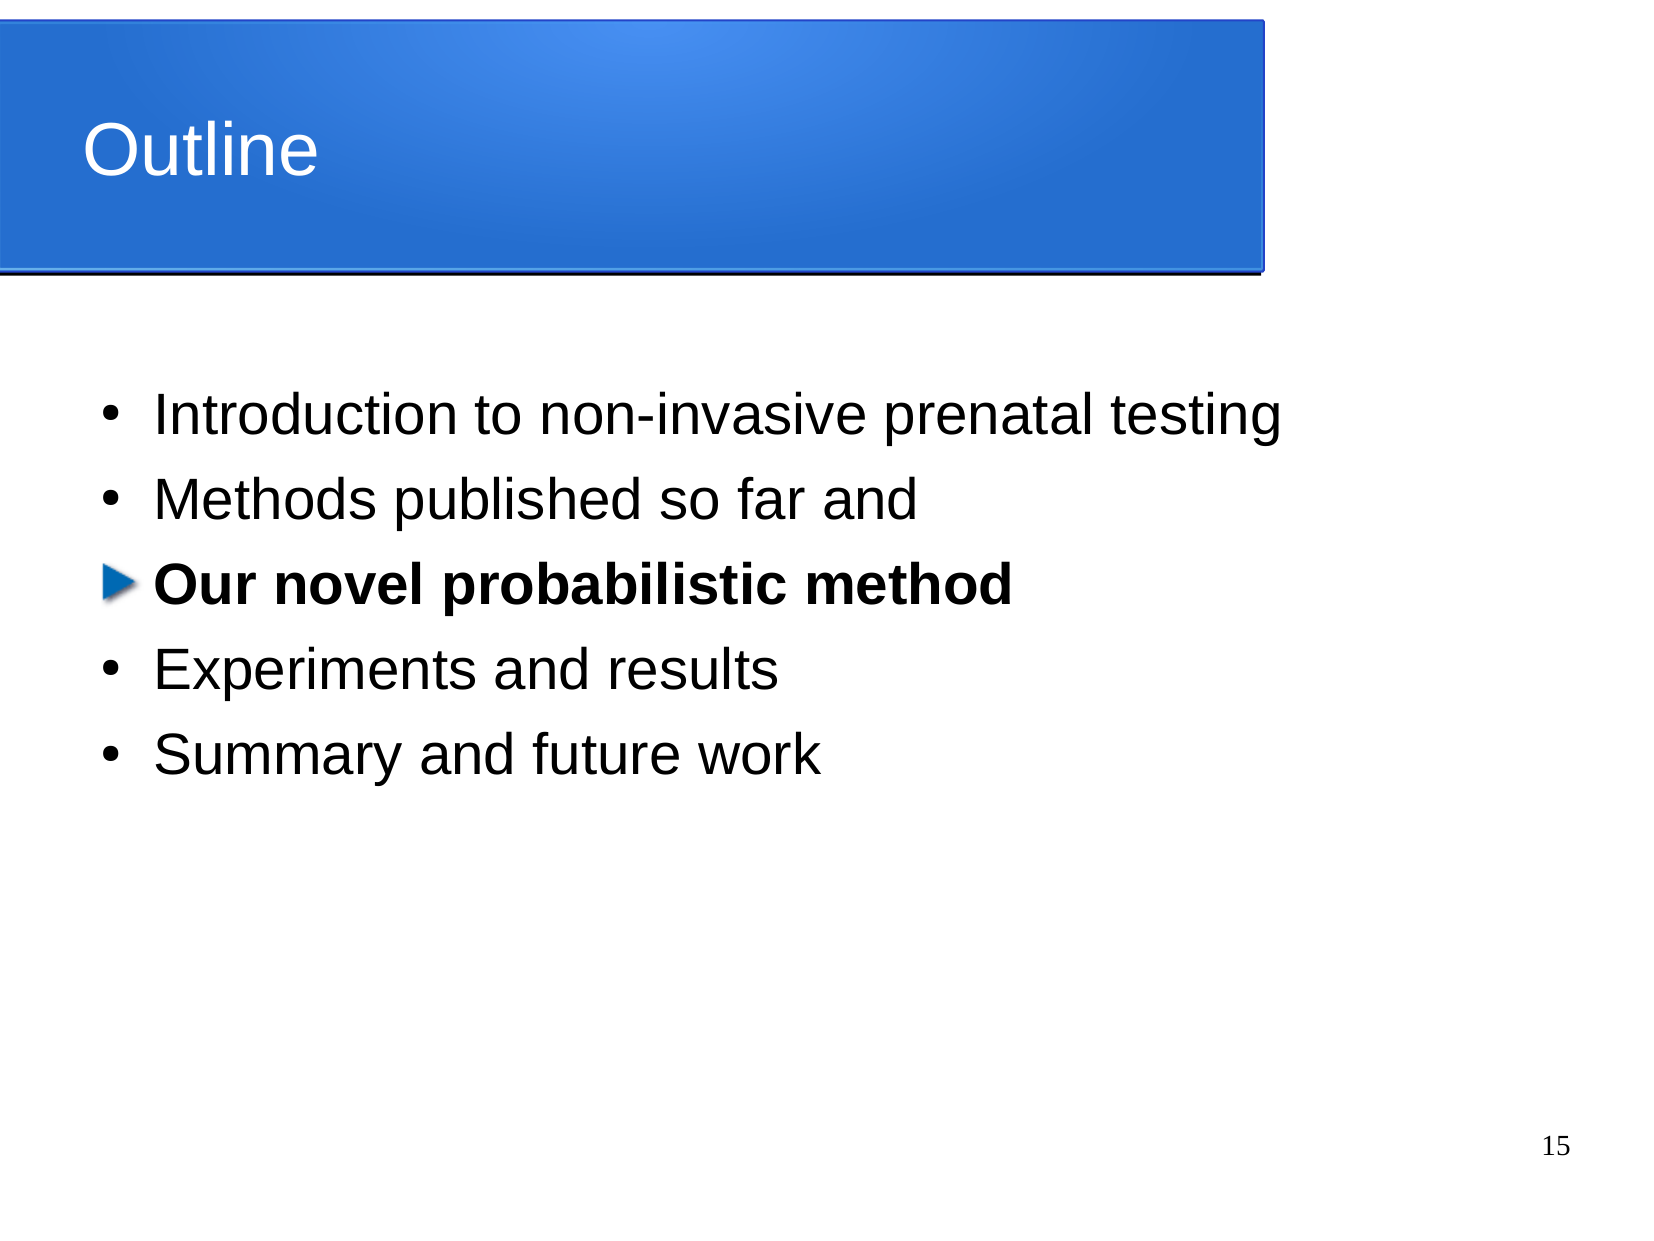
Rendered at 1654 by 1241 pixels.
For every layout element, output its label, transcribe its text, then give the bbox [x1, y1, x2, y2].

list Introduction to non-invasive prenatal testing Methods published so far and Our novel probabilistic method Experiments and results Summary and future work [82, 381, 1571, 1102]
title Outline [82, 47, 1235, 252]
